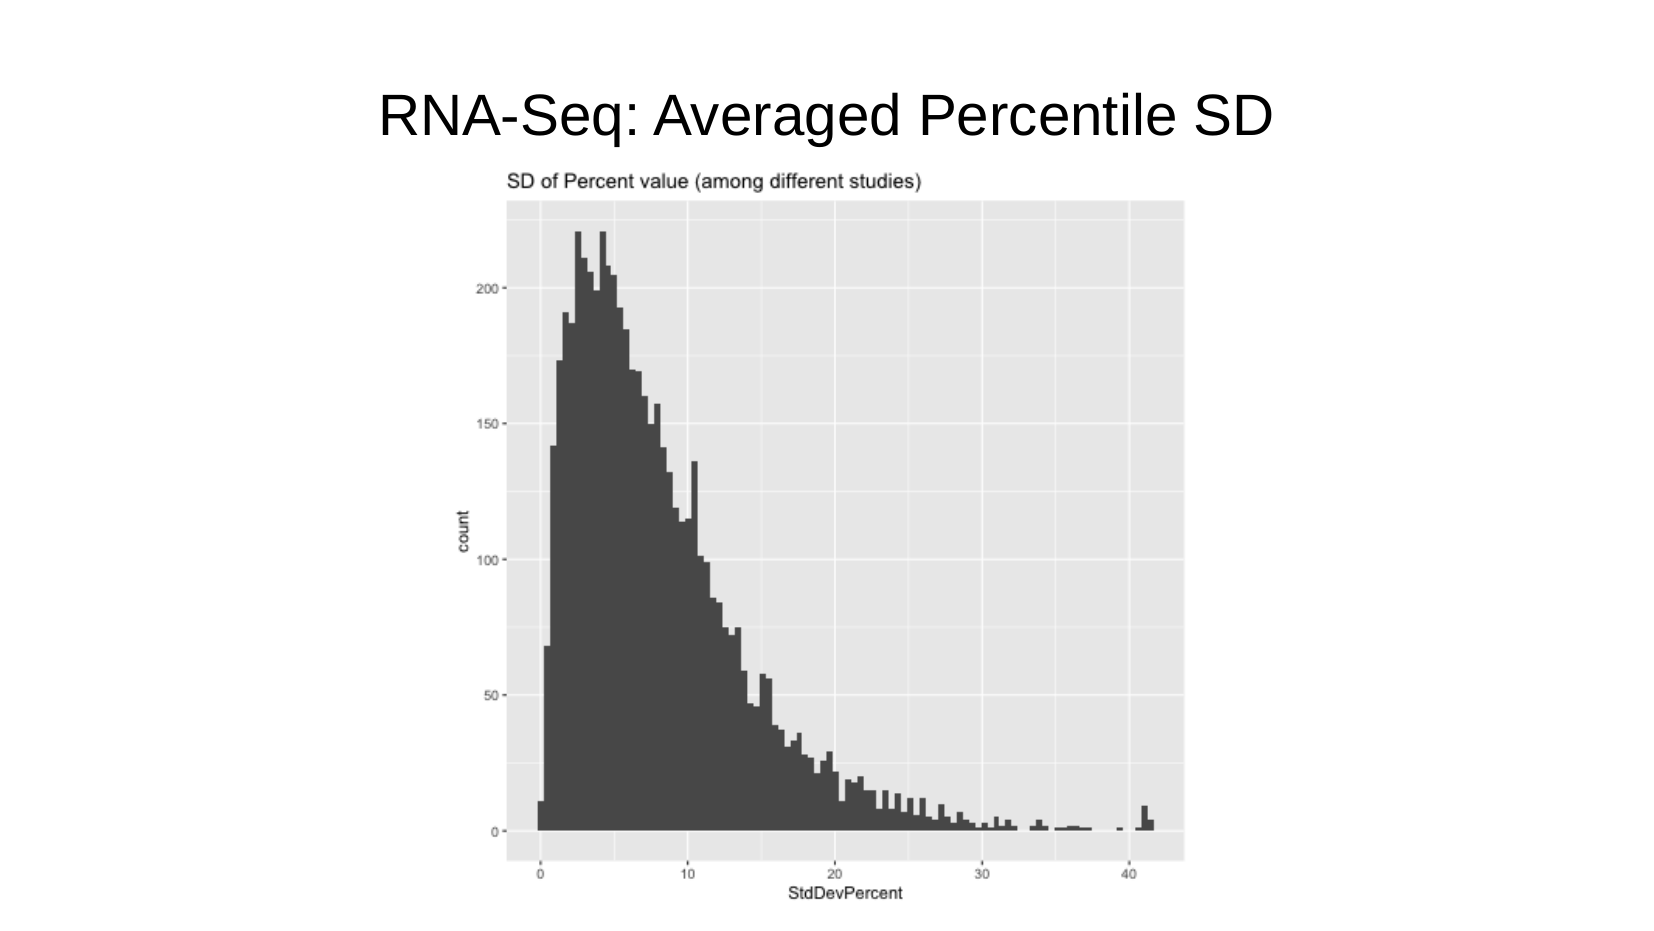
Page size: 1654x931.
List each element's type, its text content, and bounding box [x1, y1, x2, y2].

picture [448, 165, 1193, 910]
title RNA-Seq: Averaged Percentile SD [82, 37, 1571, 193]
